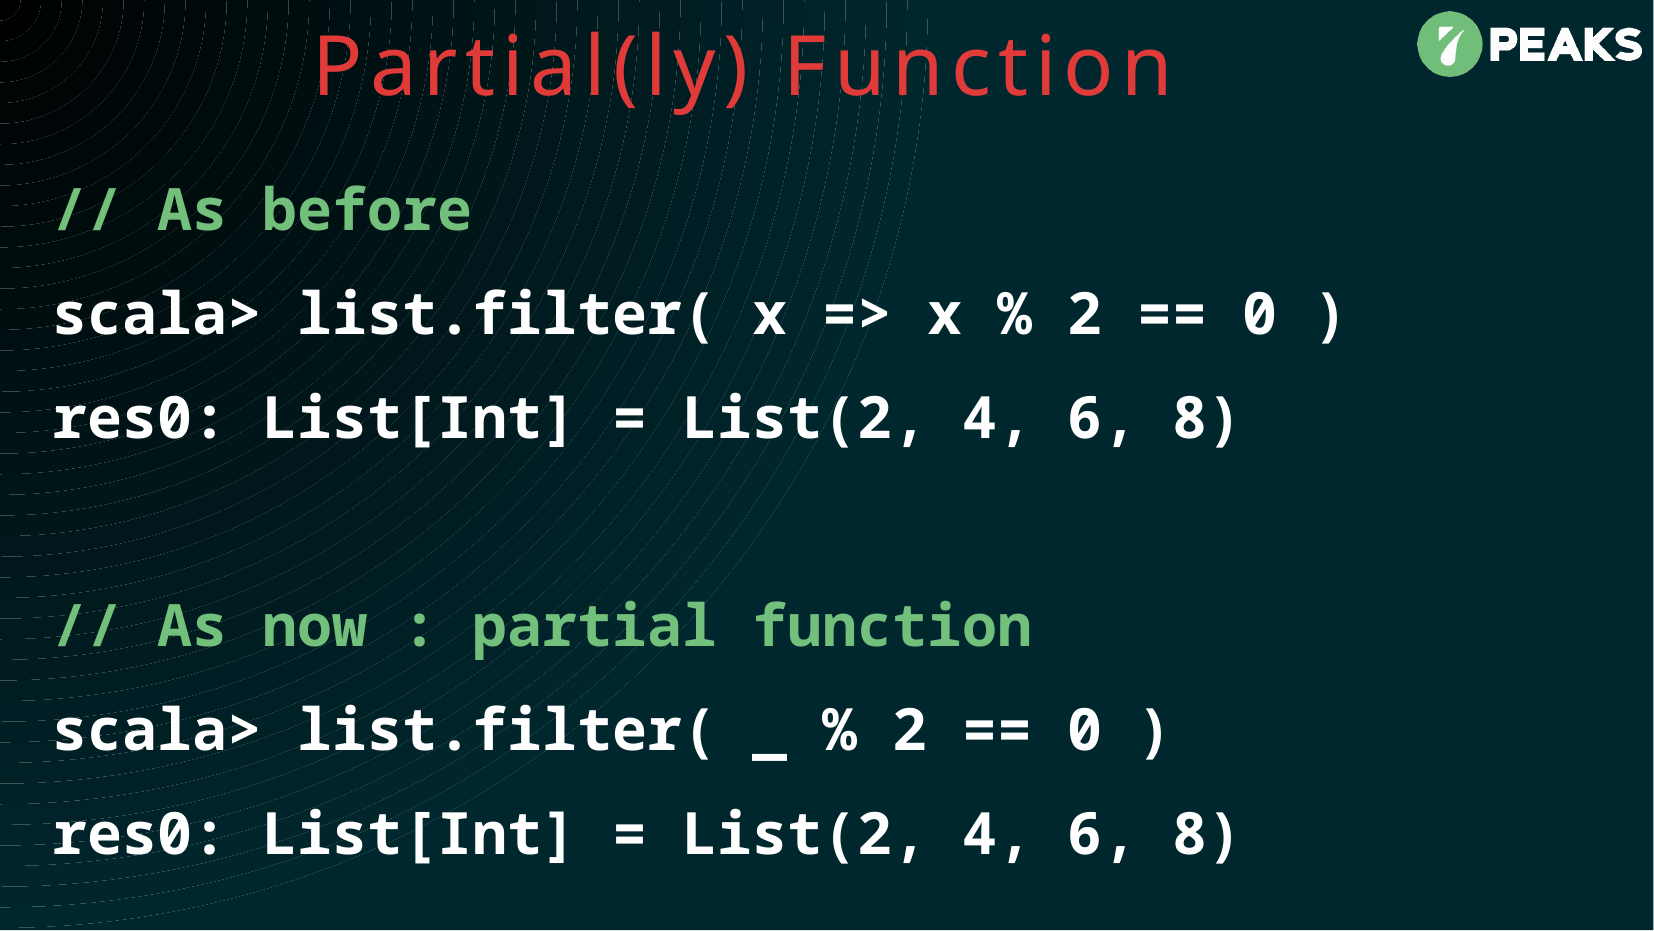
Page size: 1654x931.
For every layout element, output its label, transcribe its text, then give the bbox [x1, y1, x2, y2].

picture [1417, 11, 1642, 77]
text_box // As before scala> list.filter( x => x % 2 == 0 ) res0: List[Int] = List(2, 4, 6, 8) // As now : partial function scala> list.filter( _ % 2 == 0 ) res0: List[Int] = List(2, 4, 6, 8) [37, 160, 1616, 882]
text_box Partial(ly) Function [298, 0, 1356, 142]
